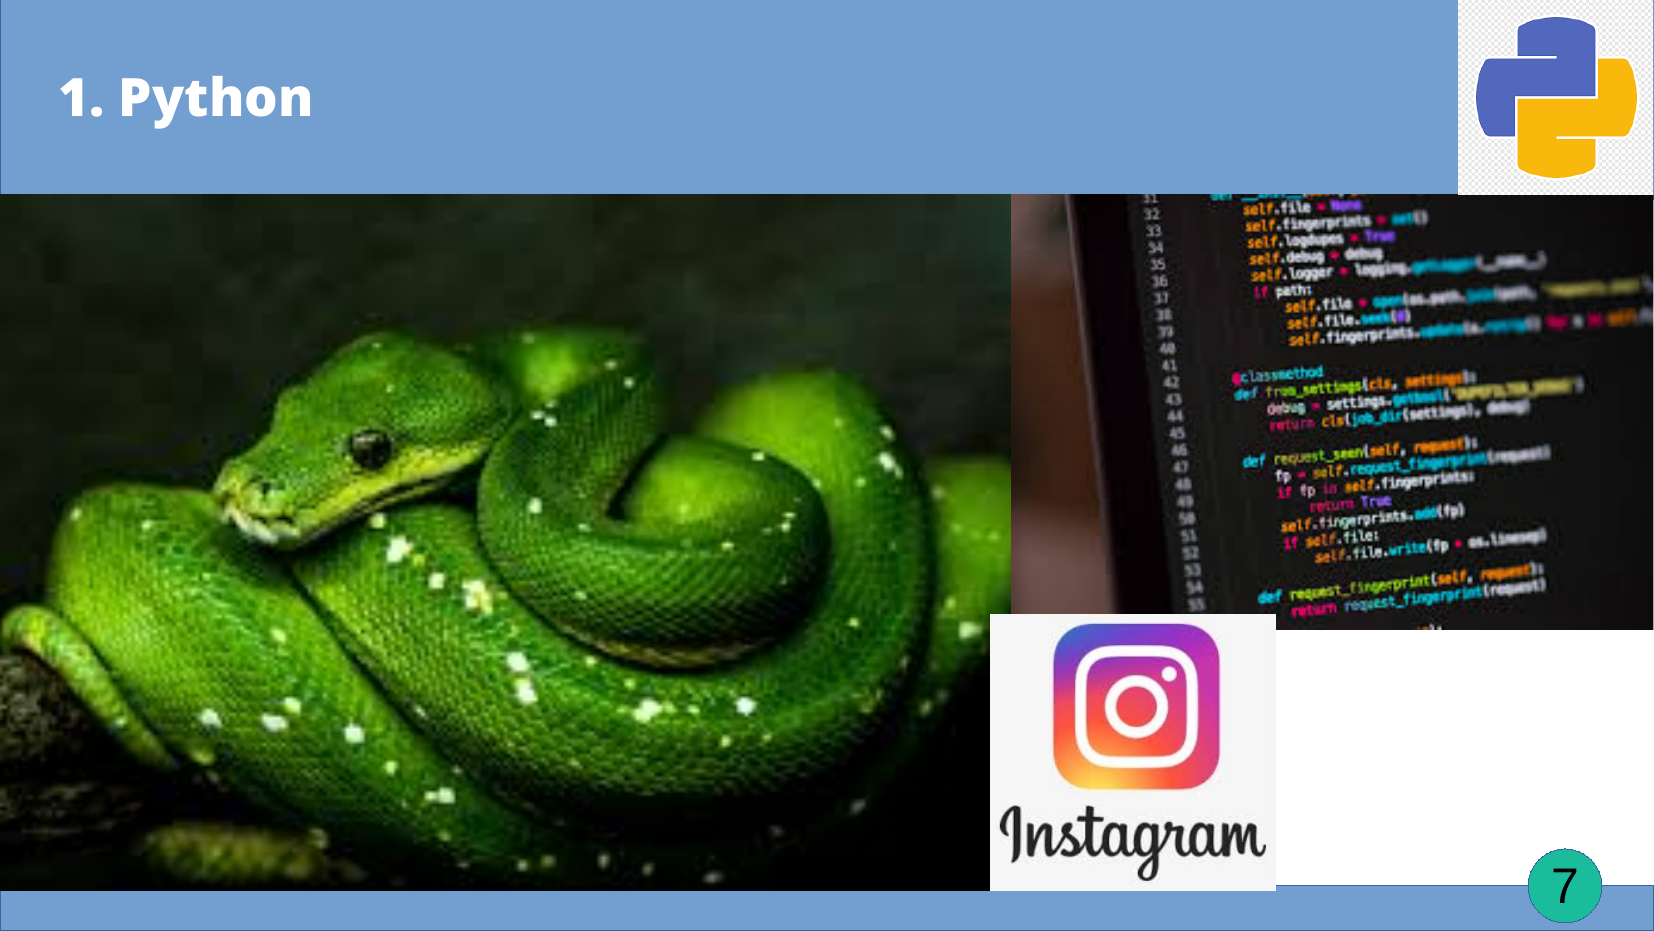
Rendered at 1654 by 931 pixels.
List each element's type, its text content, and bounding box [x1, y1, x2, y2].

title 1. Python [59, 37, 1458, 155]
picture [0, 0, 1654, 891]
